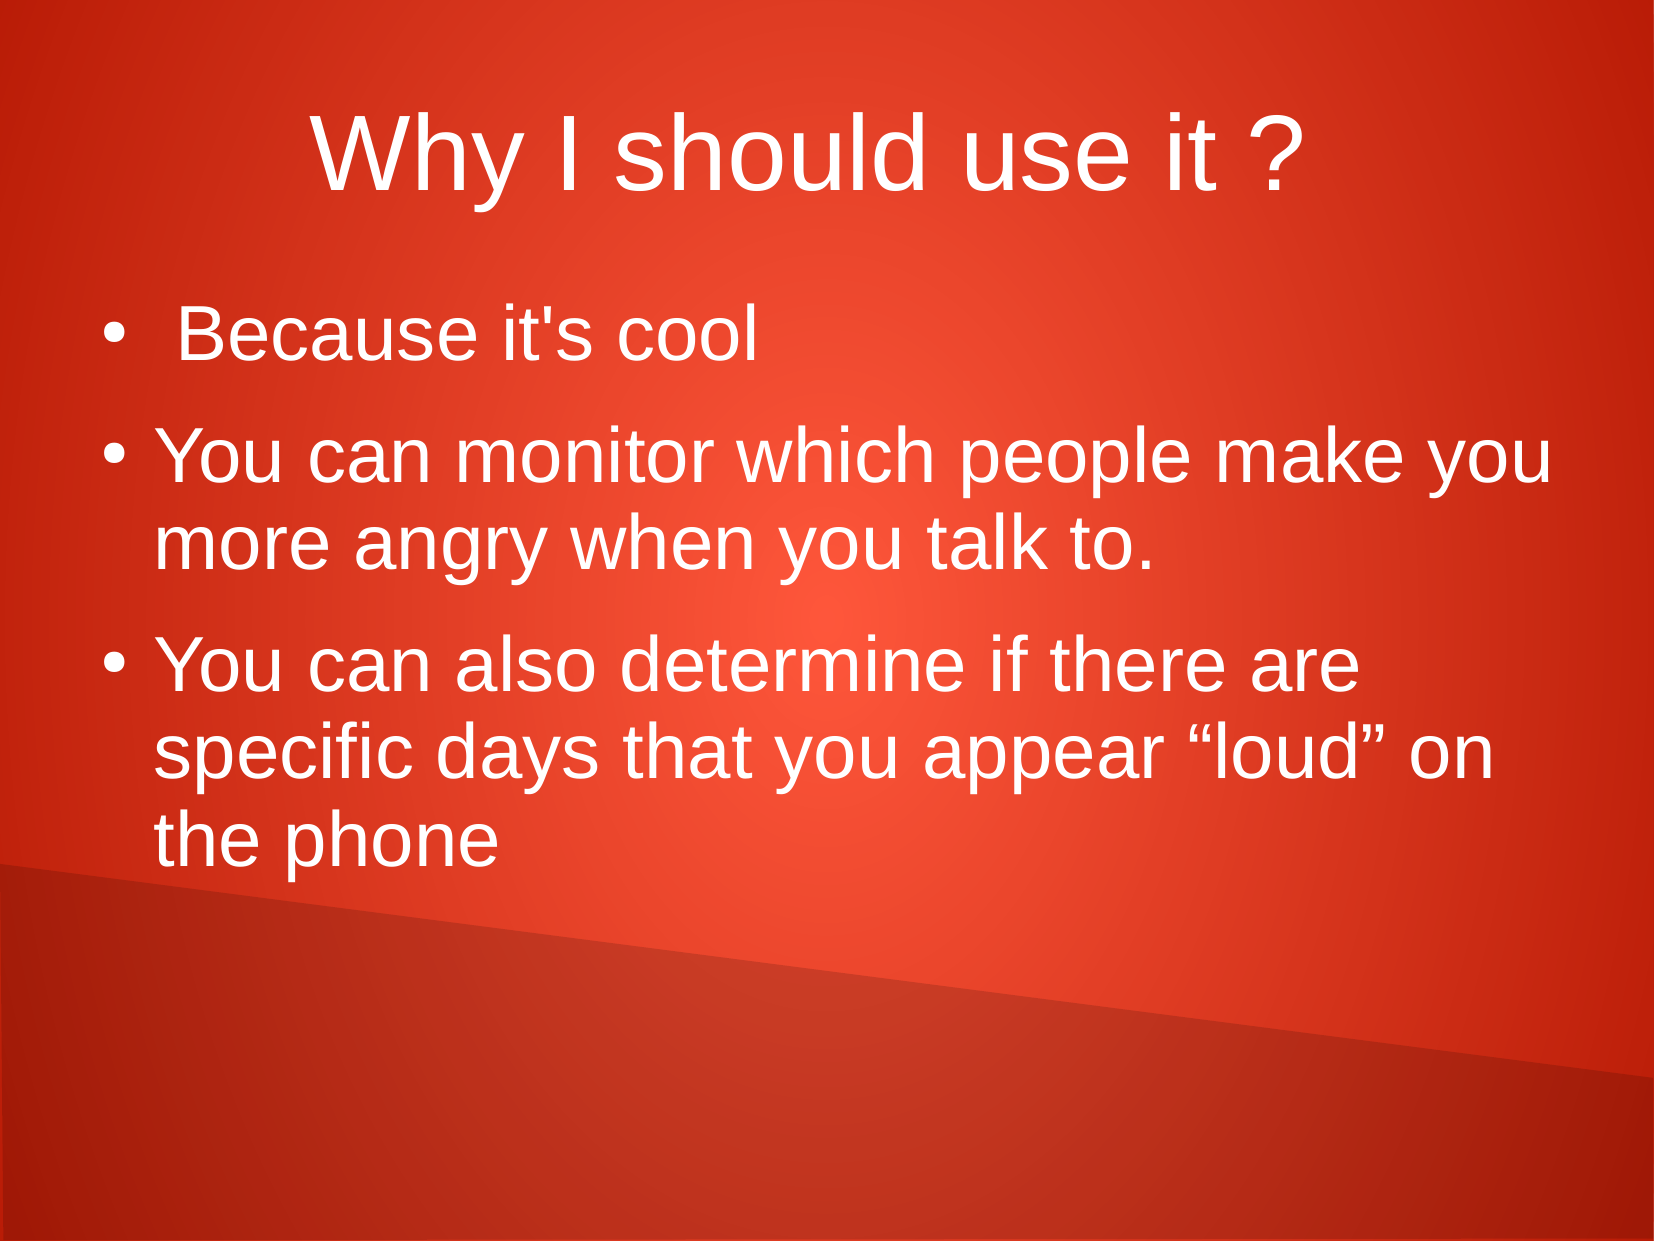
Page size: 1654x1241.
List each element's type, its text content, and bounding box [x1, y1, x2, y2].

title Why I should use it ? [82, 49, 1571, 257]
list Because it's cool You can monitor which people make you more angry when you talk to. You can also determine if there are specific days that you appear “loud” on the phone [82, 290, 1571, 1010]
